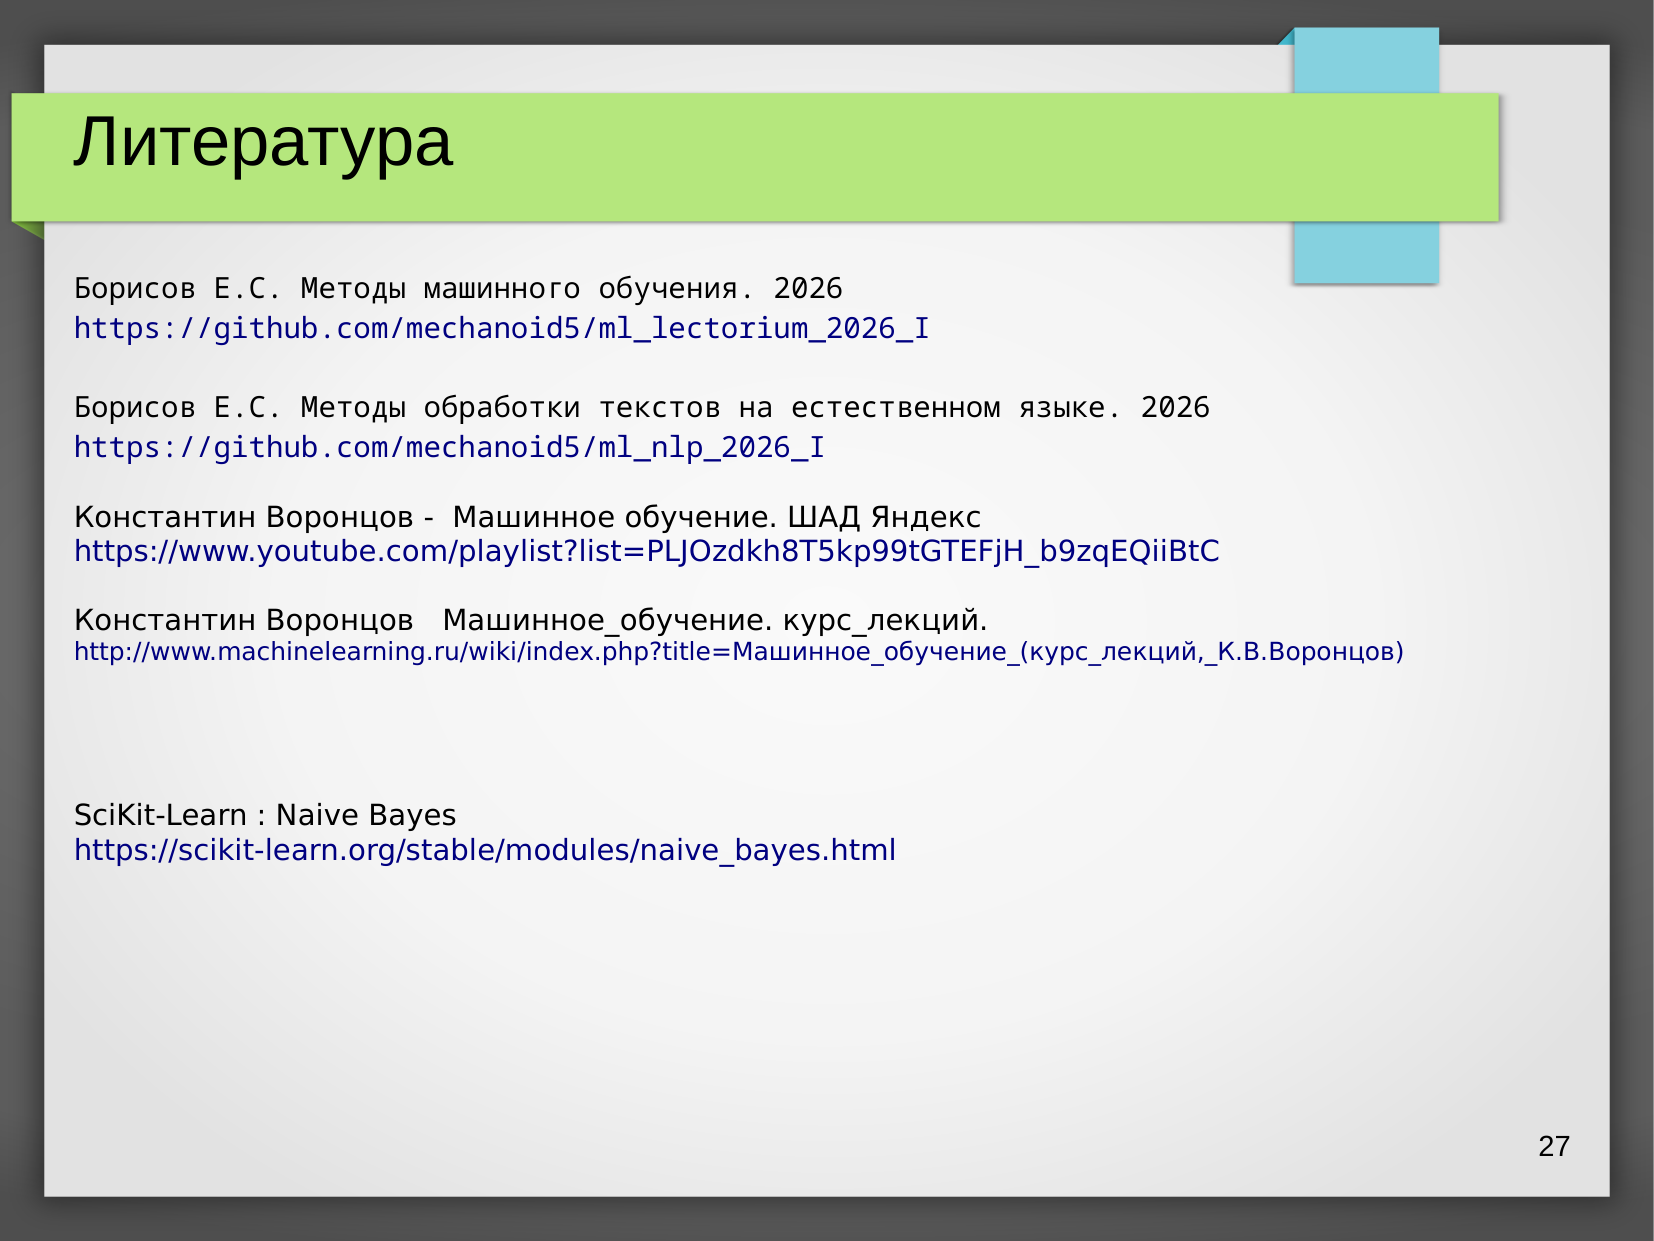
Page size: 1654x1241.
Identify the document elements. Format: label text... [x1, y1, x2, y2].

text_box Литература [59, 94, 1004, 189]
text_box Борисов Е.С. Методы машинного обучения. 2026 https://github.com/mechanoid5/ml_lectorium_2026_I Борисов Е.С. Методы обработки текстов на естественном языке. 2026 https://github.com/mechanoid5/ml_nlp_2026_I Константин Воронцов - Машинное обучение. ШАД Яндекс https://www.youtube.com/playlist?list=PLJOzdkh8T5kp99tGTEFjH_b9zqEQiiBtC Константин Воронцов Машинное_обучение. курс_лекций. http://www.machinelearning.ru/wiki/index.php?title=Машинное_обучение_(курс_лекций,_К.В.Воронцов) SciKit-Learn : Naive Bayes https://scikit-learn.org/stable/modules/naive_bayes.html [59, 259, 1595, 916]
picture [0, 0, 1654, 1241]
